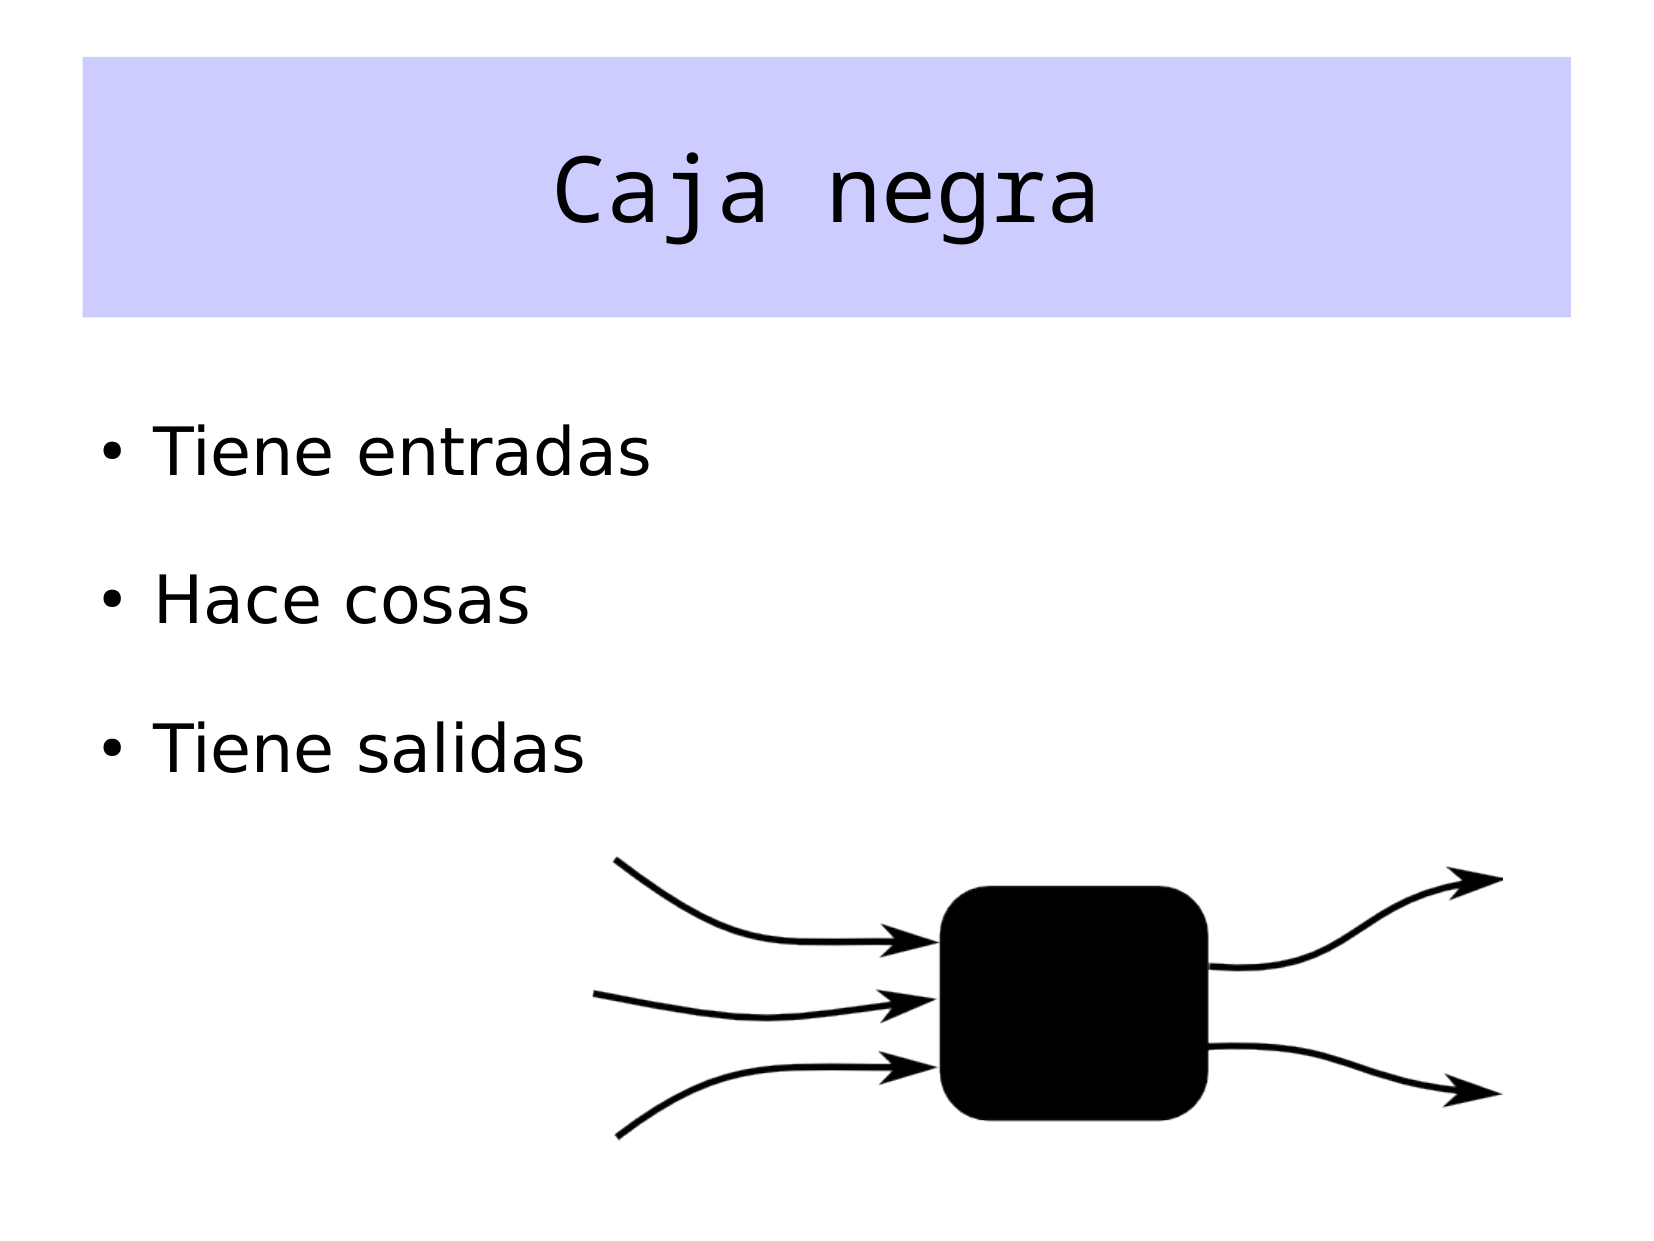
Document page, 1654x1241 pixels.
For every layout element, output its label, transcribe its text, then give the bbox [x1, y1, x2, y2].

list Tiene entradas Hace cosas Tiene salidas [82, 413, 1571, 1109]
title Caja negra [82, 56, 1571, 318]
picture [590, 856, 1503, 1141]
